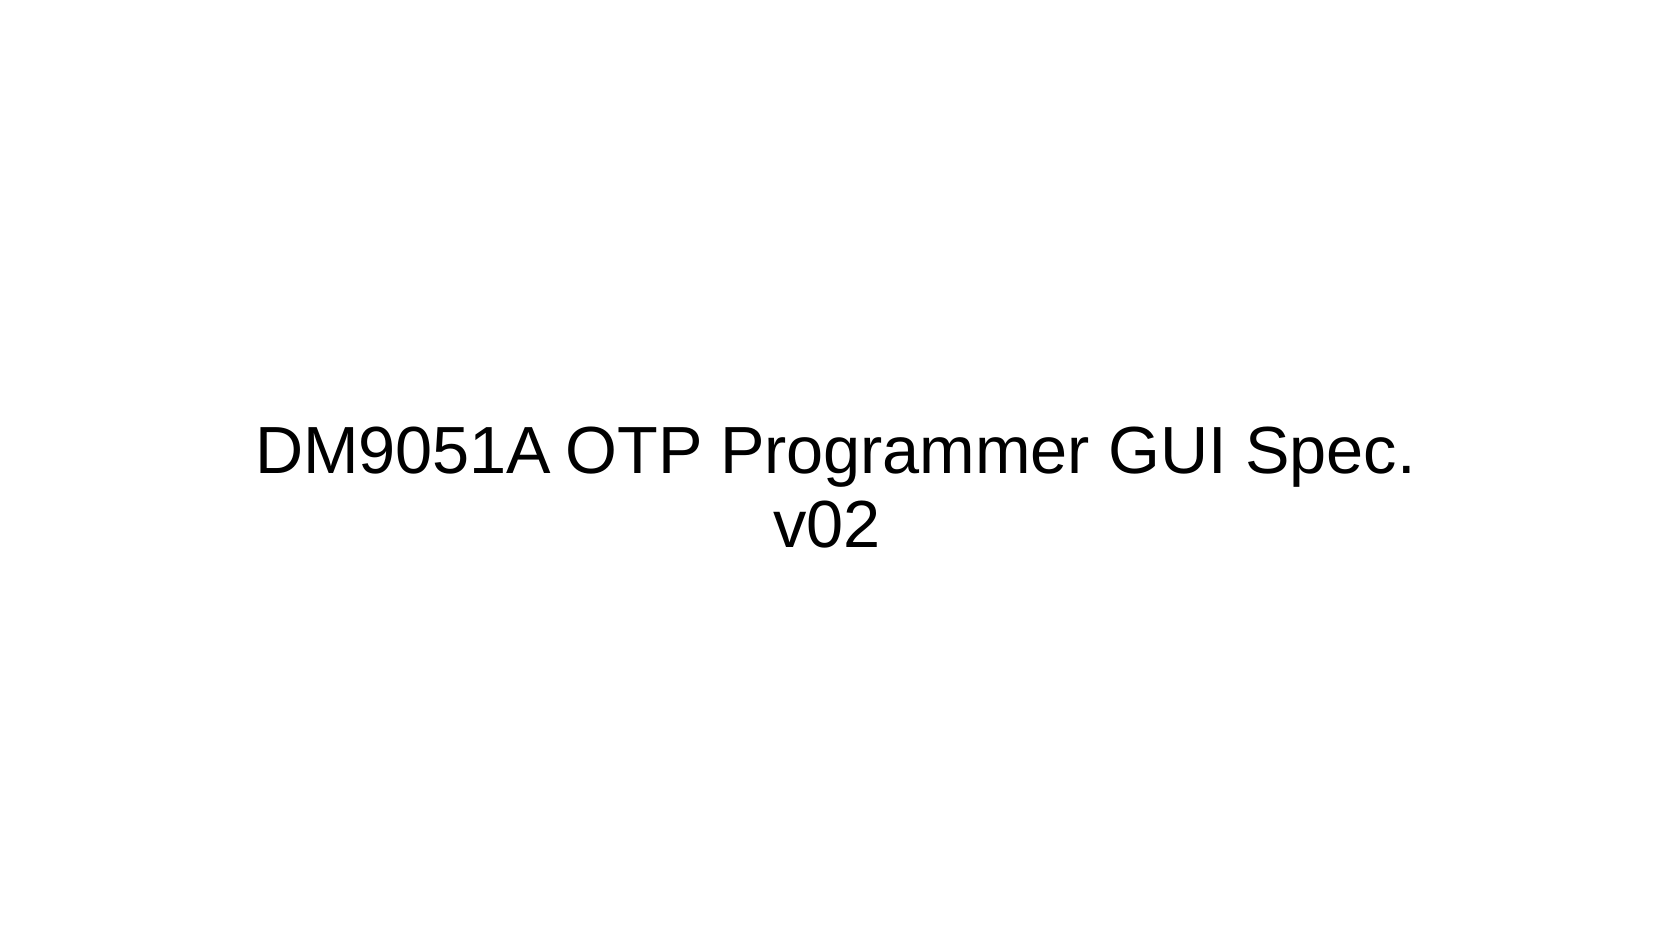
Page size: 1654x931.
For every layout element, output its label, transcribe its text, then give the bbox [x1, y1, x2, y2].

subtitle DM9051A OTP Programmer GUI Spec. v02 [82, 217, 1571, 758]
